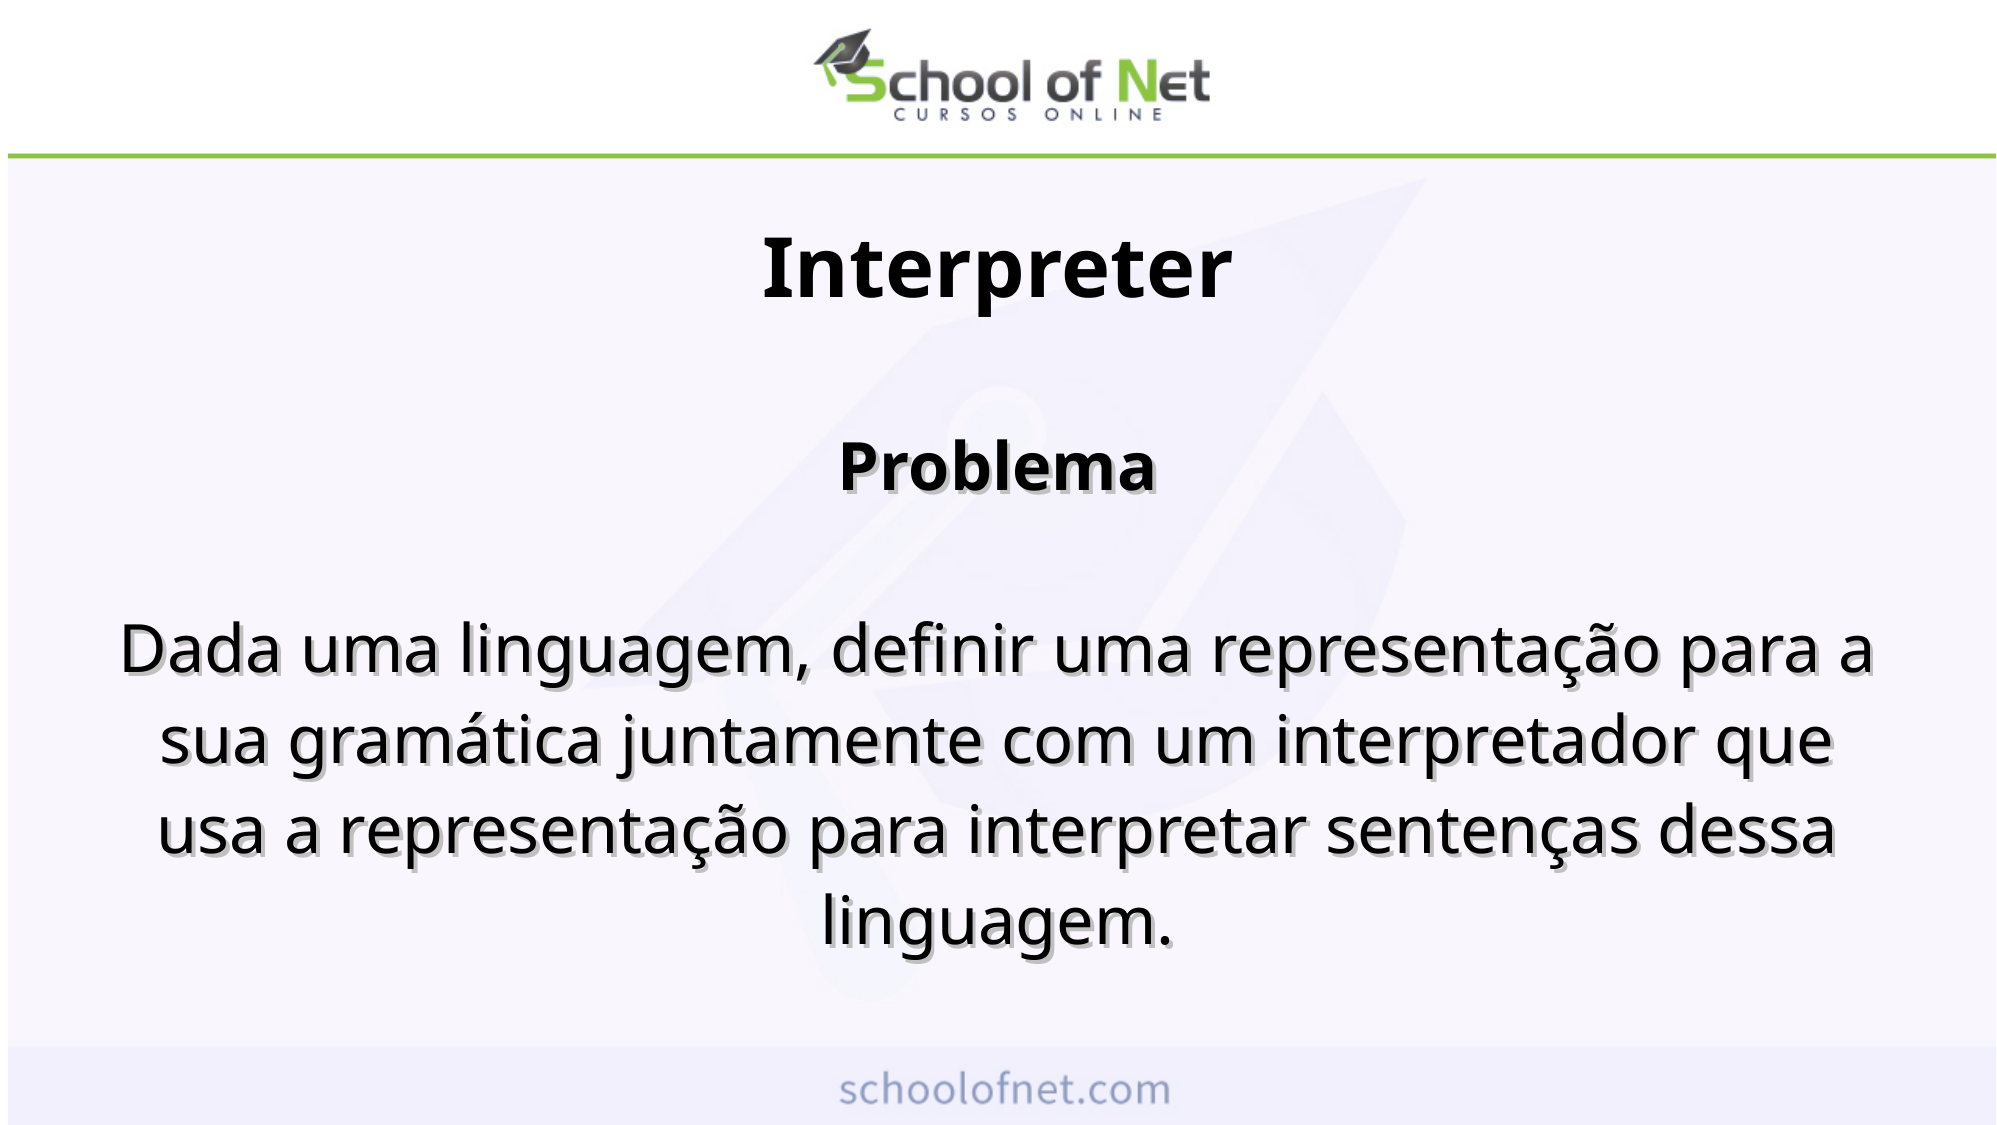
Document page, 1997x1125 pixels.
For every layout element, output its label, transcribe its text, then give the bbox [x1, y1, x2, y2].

title Interpreter [99, 171, 1897, 360]
subtitle Problema Dada uma linguagem, definir uma representação para a sua gramática juntamente com um interpretador que usa a representação para interpretar sentenças dessa linguagem. [99, 377, 1897, 1006]
picture [7, 5, 1997, 1125]
